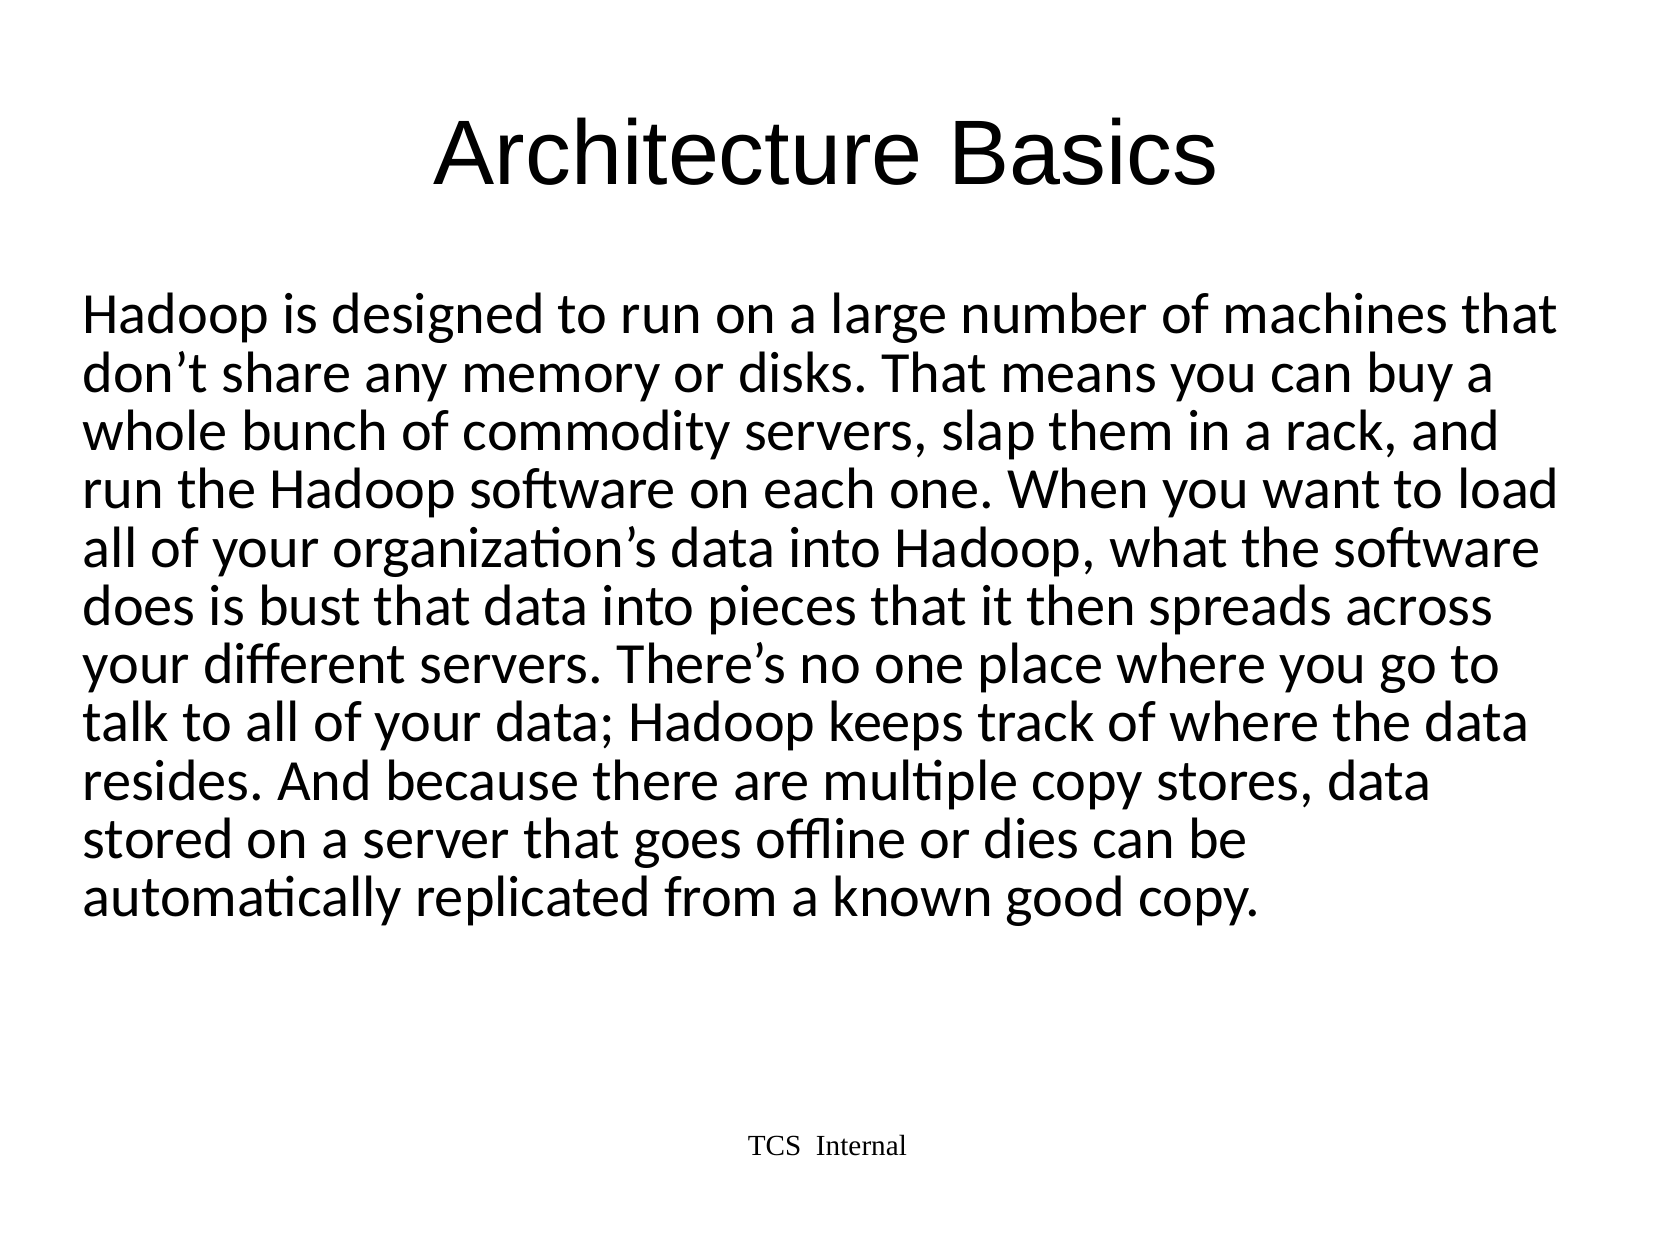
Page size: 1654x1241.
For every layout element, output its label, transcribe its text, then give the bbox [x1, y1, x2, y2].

title Architecture Basics [82, 49, 1571, 257]
list Hadoop is designed to run on a large number of machines that don’t share any memory or disks. That means you can buy a whole bunch of commodity servers, slap them in a rack, and run the Hadoop software on each one. When you want to load all of your organization’s data into Hadoop, what the software does is bust that data into pieces that it then spreads across your different servers. There’s no one place where you go to talk to all of your data; Hadoop keeps track of where the data resides. And because there are multiple copy stores, data stored on a server that goes offline or dies can be automatically replicated from a known good copy. [82, 290, 1571, 1109]
